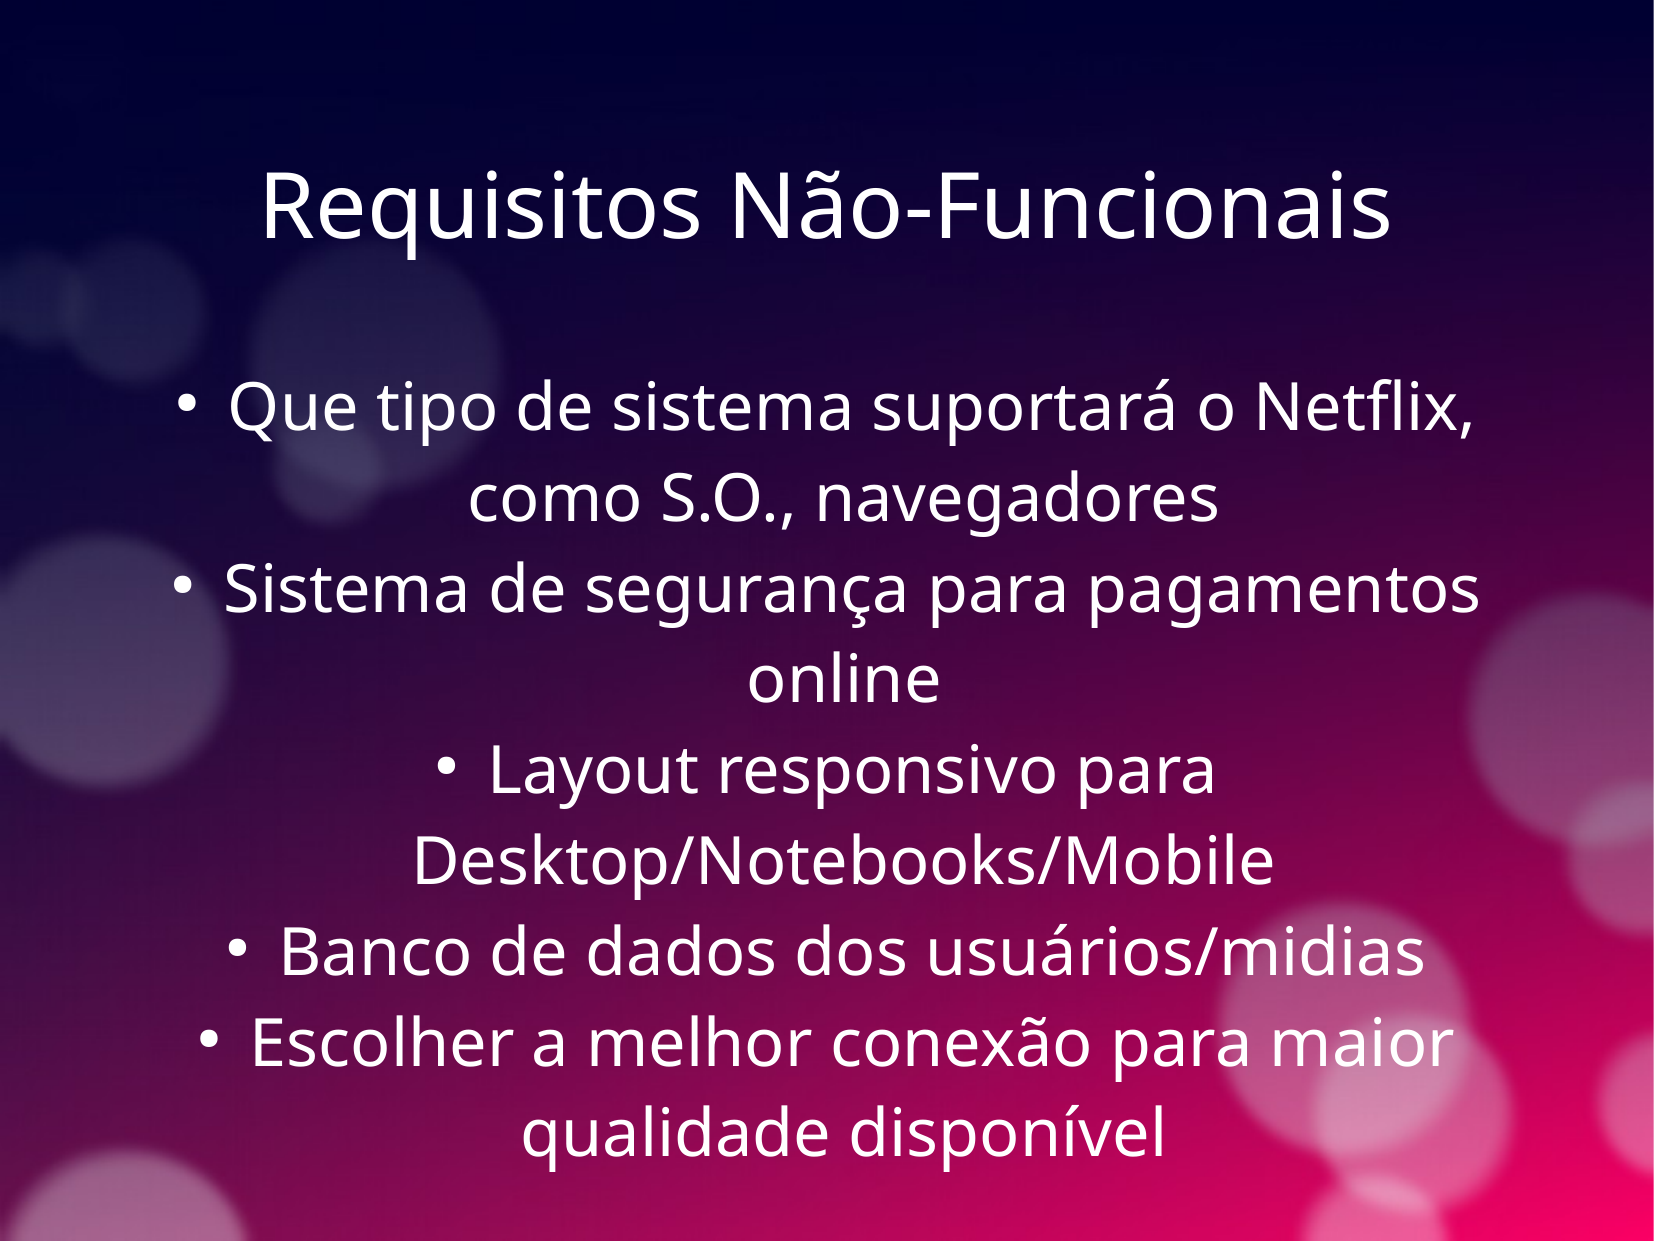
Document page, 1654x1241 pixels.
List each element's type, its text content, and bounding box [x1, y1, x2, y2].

title Requisitos Não-Funcionais [82, 99, 1571, 308]
picture [0, 0, 1654, 1241]
subtitle Que tipo de sistema suportará o Netflix, como S.O., navegadores Sistema de segurança para pagamentos online Layout responsivo para Desktop/Notebooks/Mobile Banco de dados dos usuários/midias Escolher a melhor conexão para maior qualidade disponível [82, 398, 1571, 1137]
